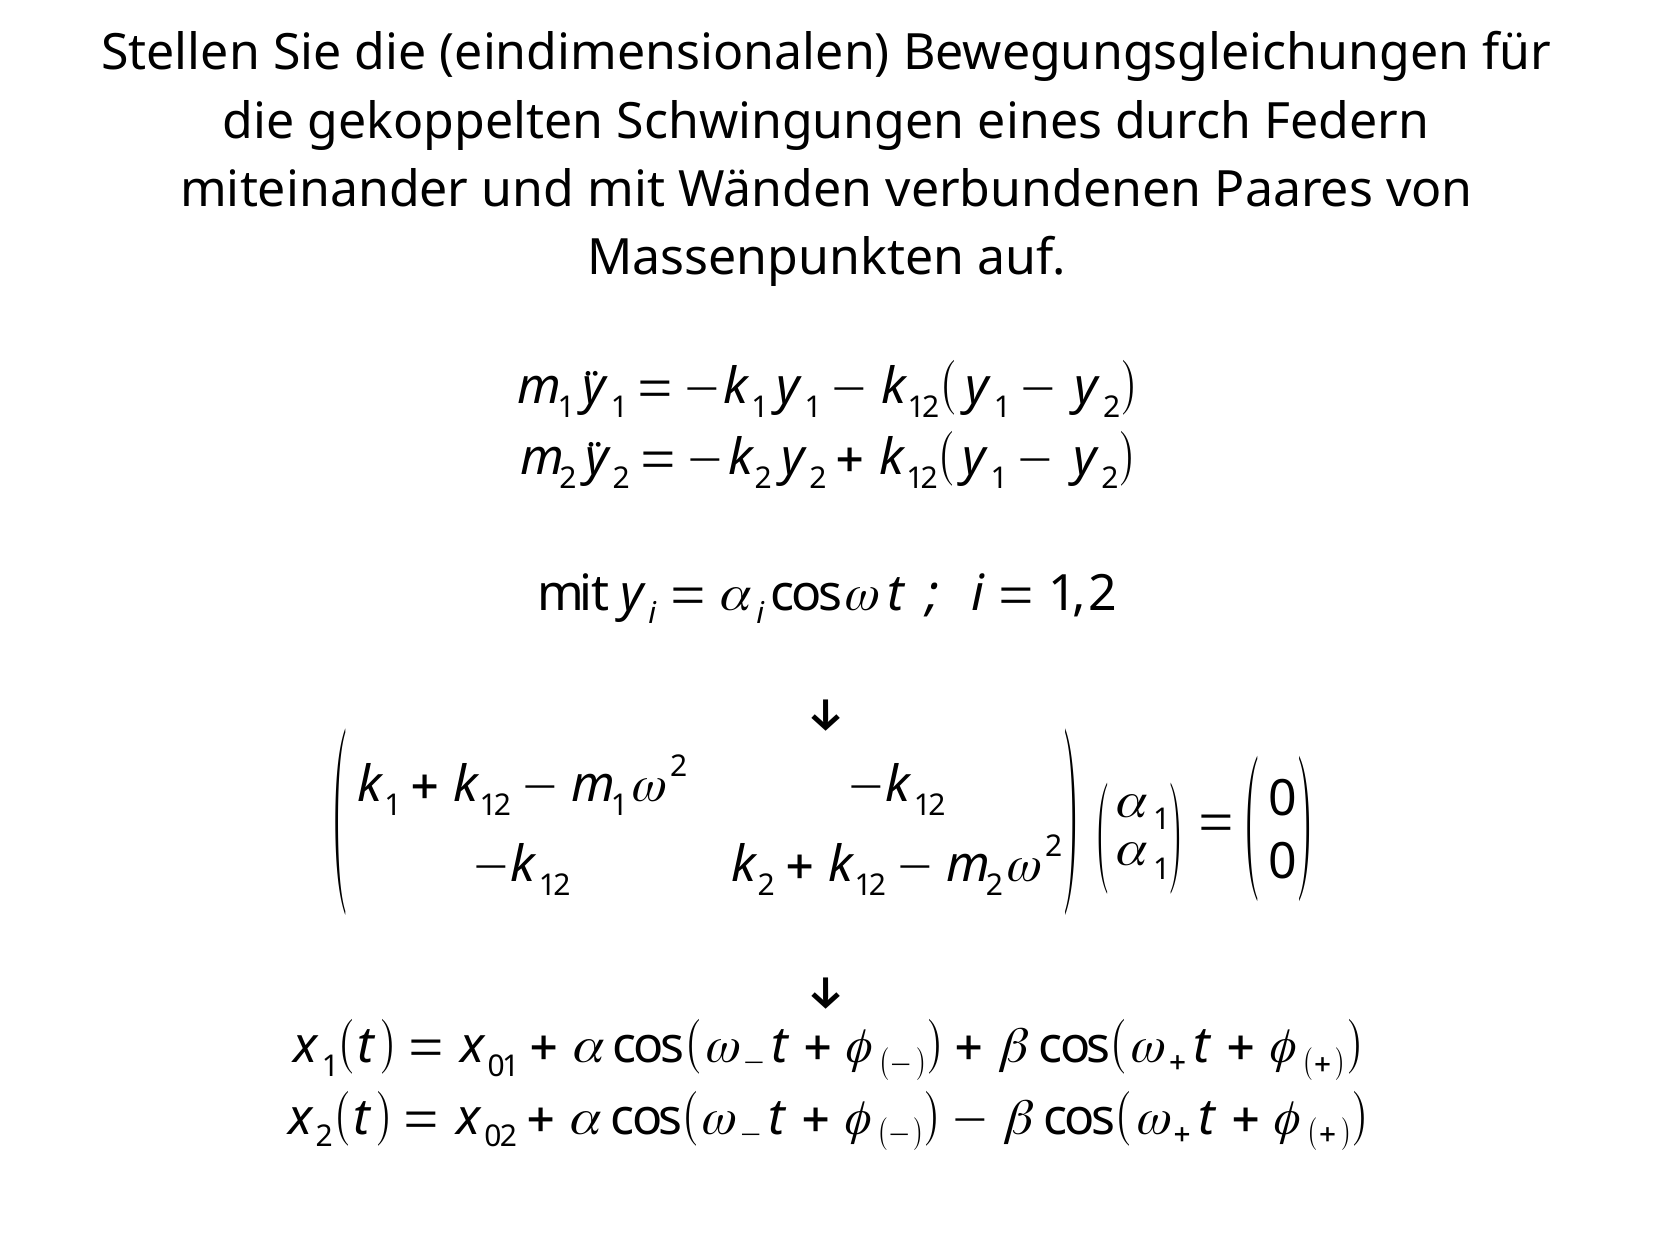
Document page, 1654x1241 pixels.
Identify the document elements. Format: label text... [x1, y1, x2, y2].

chart [279, 356, 1374, 1156]
title Stellen Sie die (eindimensionalen) Bewegungsgleichungen für die gekoppelten Schwingungen eines durch Federn miteinander und mit Wänden verbundenen Paares von Massenpunkten auf. [82, 33, 1571, 272]
